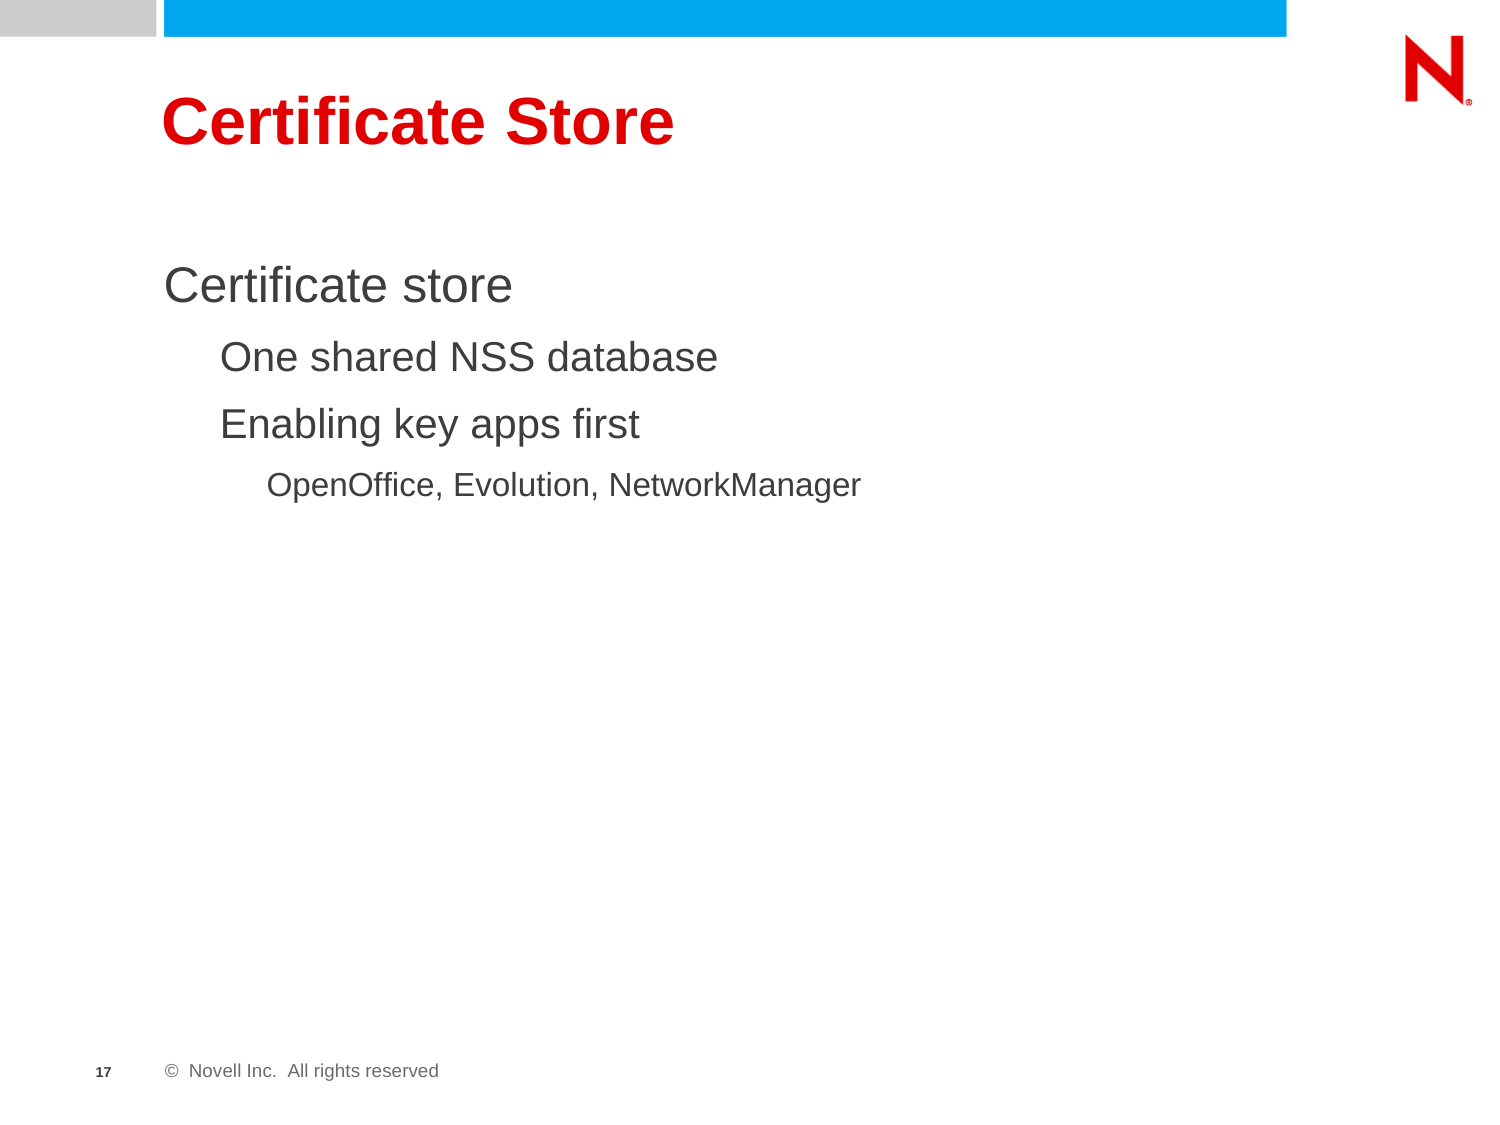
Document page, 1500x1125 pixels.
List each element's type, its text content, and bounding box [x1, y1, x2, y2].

list Certificate store One shared NSS database Enabling key apps first OpenOffice, Evolution, NetworkManager [163, 254, 1404, 986]
picture [1403, 32, 1473, 107]
title Certificate Store [161, 41, 1383, 205]
